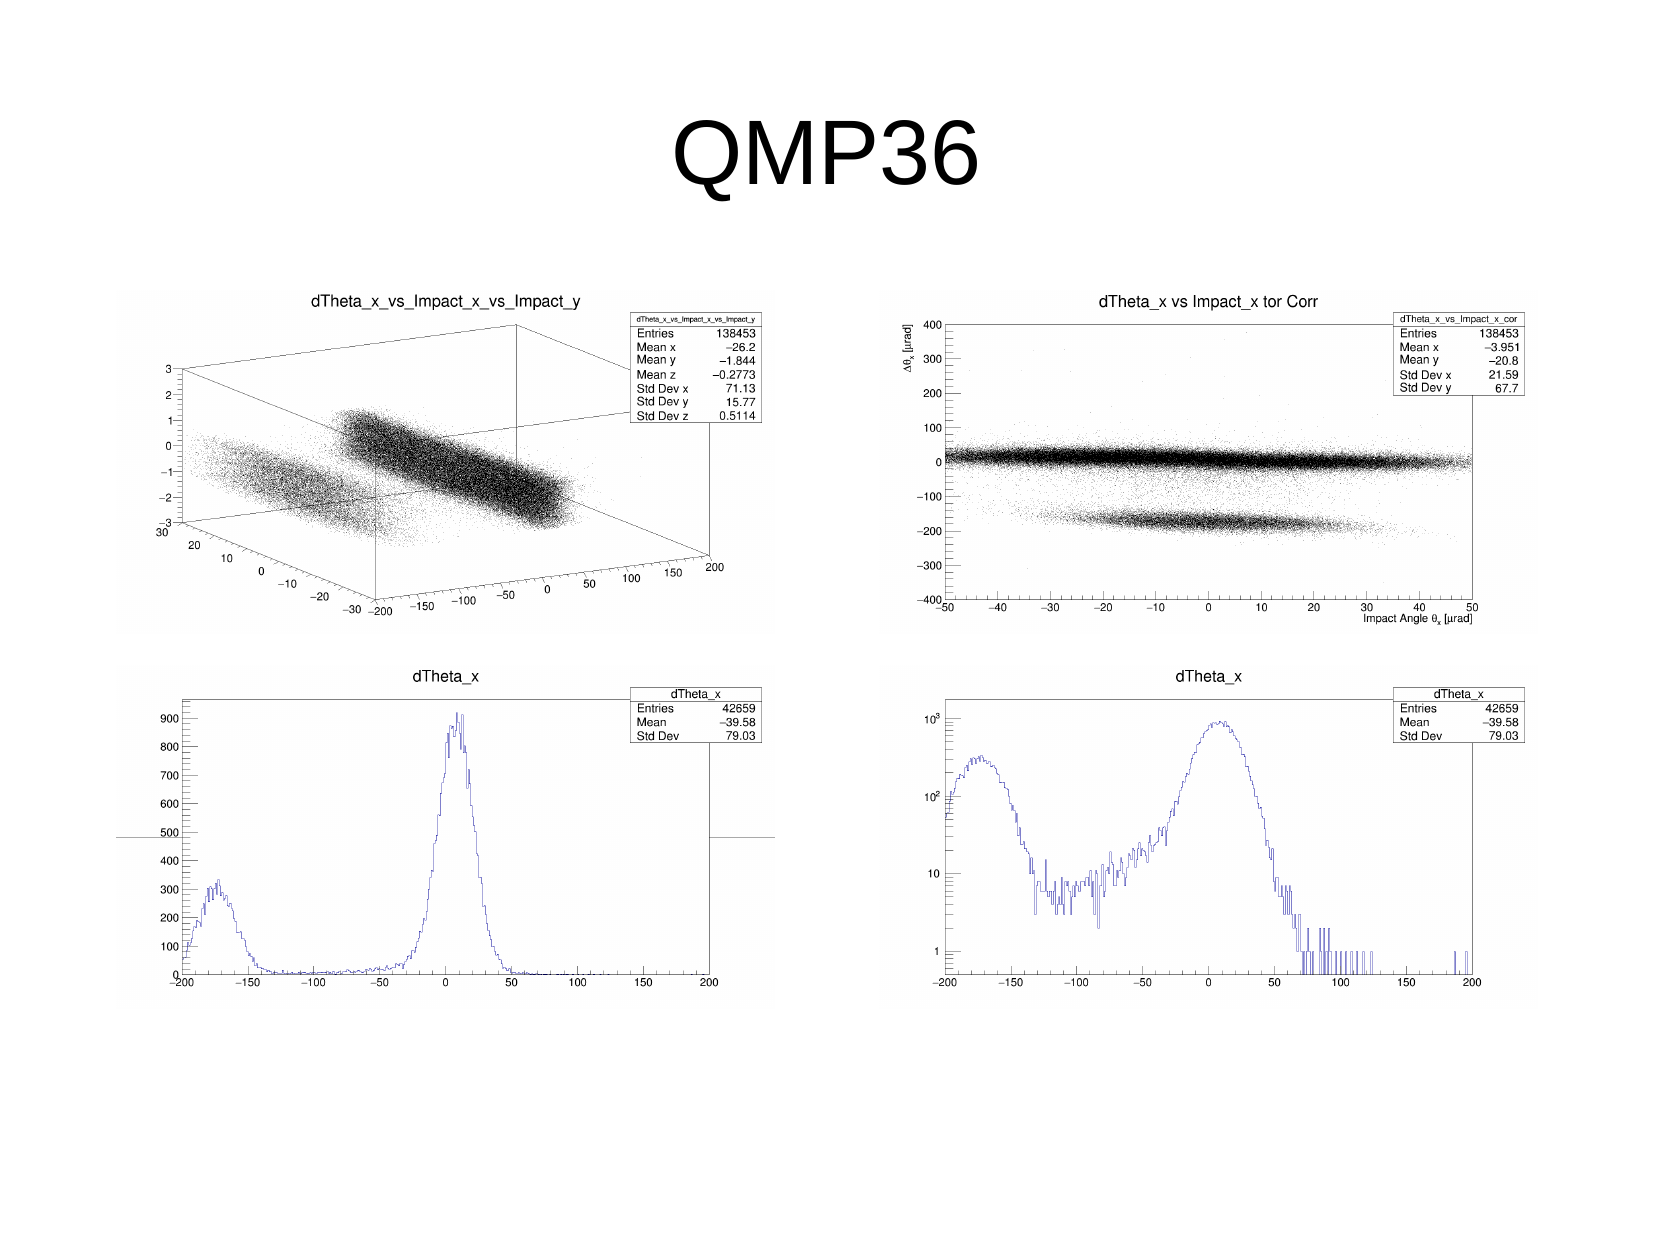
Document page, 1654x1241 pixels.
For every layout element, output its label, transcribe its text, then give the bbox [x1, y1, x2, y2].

picture [116, 290, 775, 634]
picture [116, 665, 775, 1009]
title QMP36 [82, 49, 1571, 257]
picture [879, 665, 1538, 1009]
picture [879, 290, 1538, 634]
